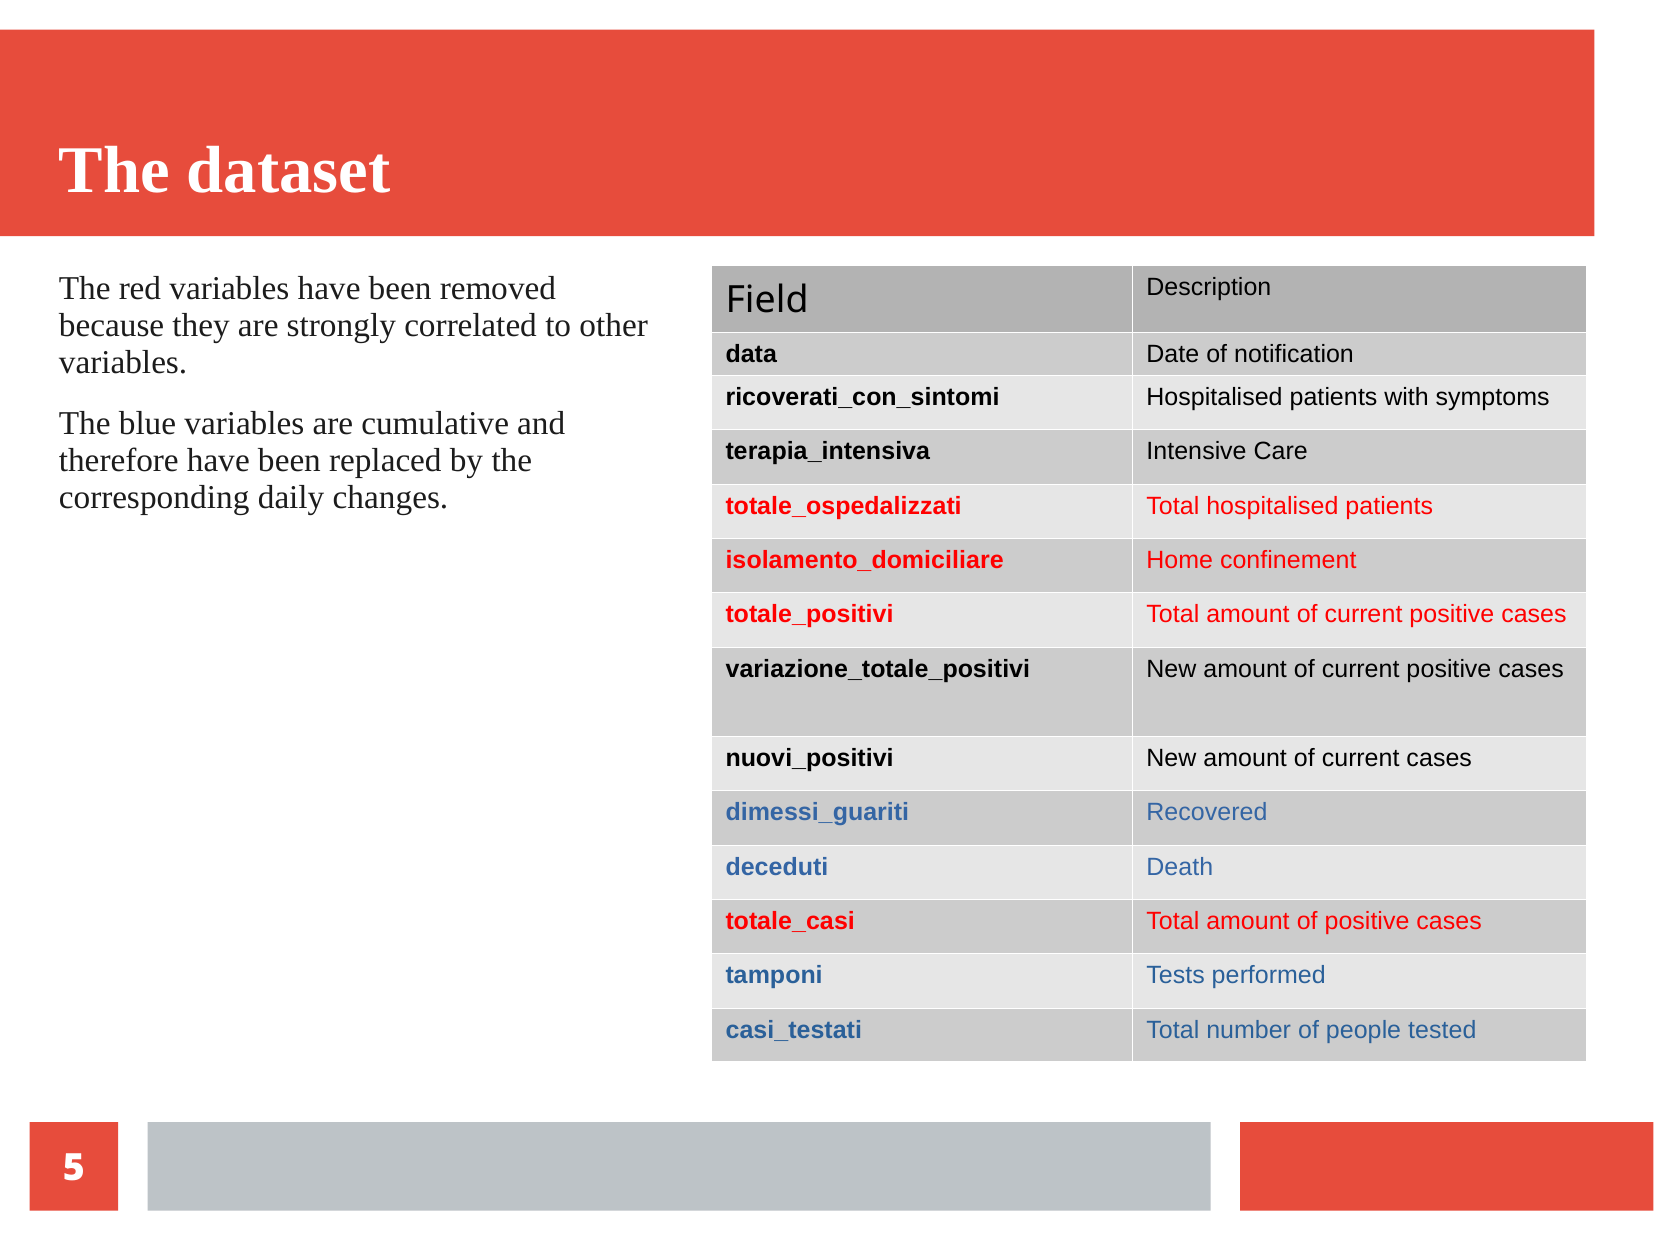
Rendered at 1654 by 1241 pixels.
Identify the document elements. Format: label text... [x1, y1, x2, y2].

table_cell Total amount of positive cases [1133, 900, 1586, 953]
table_cell Recovered [1133, 791, 1586, 845]
table_cell New amount of current positive cases [1133, 648, 1586, 736]
table_cell nuovi_positivi [712, 737, 1132, 790]
table_cell deceduti [712, 846, 1132, 899]
table_cell dimessi_guariti [712, 791, 1132, 845]
table_cell terapia_intensiva [712, 430, 1132, 484]
table_cell Hospitalised patients with symptoms [1133, 376, 1586, 429]
table_cell data [712, 333, 1132, 375]
table_header Field [712, 266, 1132, 332]
table_cell Intensive Care [1133, 430, 1586, 484]
list The red variables have been removed because they are strongly correlated to other variables. The blue variables are cumulative and therefore have been replaced by the corresponding daily changes. [59, 270, 661, 1093]
table_cell isolamento_domiciliare [712, 539, 1132, 592]
table_cell tamponi [712, 954, 1132, 1008]
table_cell variazione_totale_positivi [712, 648, 1132, 736]
table_cell ricoverati_con_sintomi [712, 376, 1132, 429]
table_cell casi_testati [712, 1009, 1132, 1061]
table_header Description [1133, 266, 1586, 332]
table_cell Total number of people tested [1133, 1009, 1586, 1061]
table_cell Tests performed [1133, 954, 1586, 1008]
table_cell Total amount of current positive cases [1133, 593, 1586, 647]
table_cell Total hospitalised patients [1133, 485, 1586, 538]
title The dataset [59, 59, 1595, 207]
table_cell totale_positivi [712, 593, 1132, 647]
table_cell Death [1133, 846, 1586, 899]
table_cell Home confinement [1133, 539, 1586, 592]
table_cell Date of notification [1133, 333, 1586, 375]
table_cell New amount of current cases [1133, 737, 1586, 790]
table_cell totale_ospedalizzati [712, 485, 1132, 538]
table_cell totale_casi [712, 900, 1132, 953]
